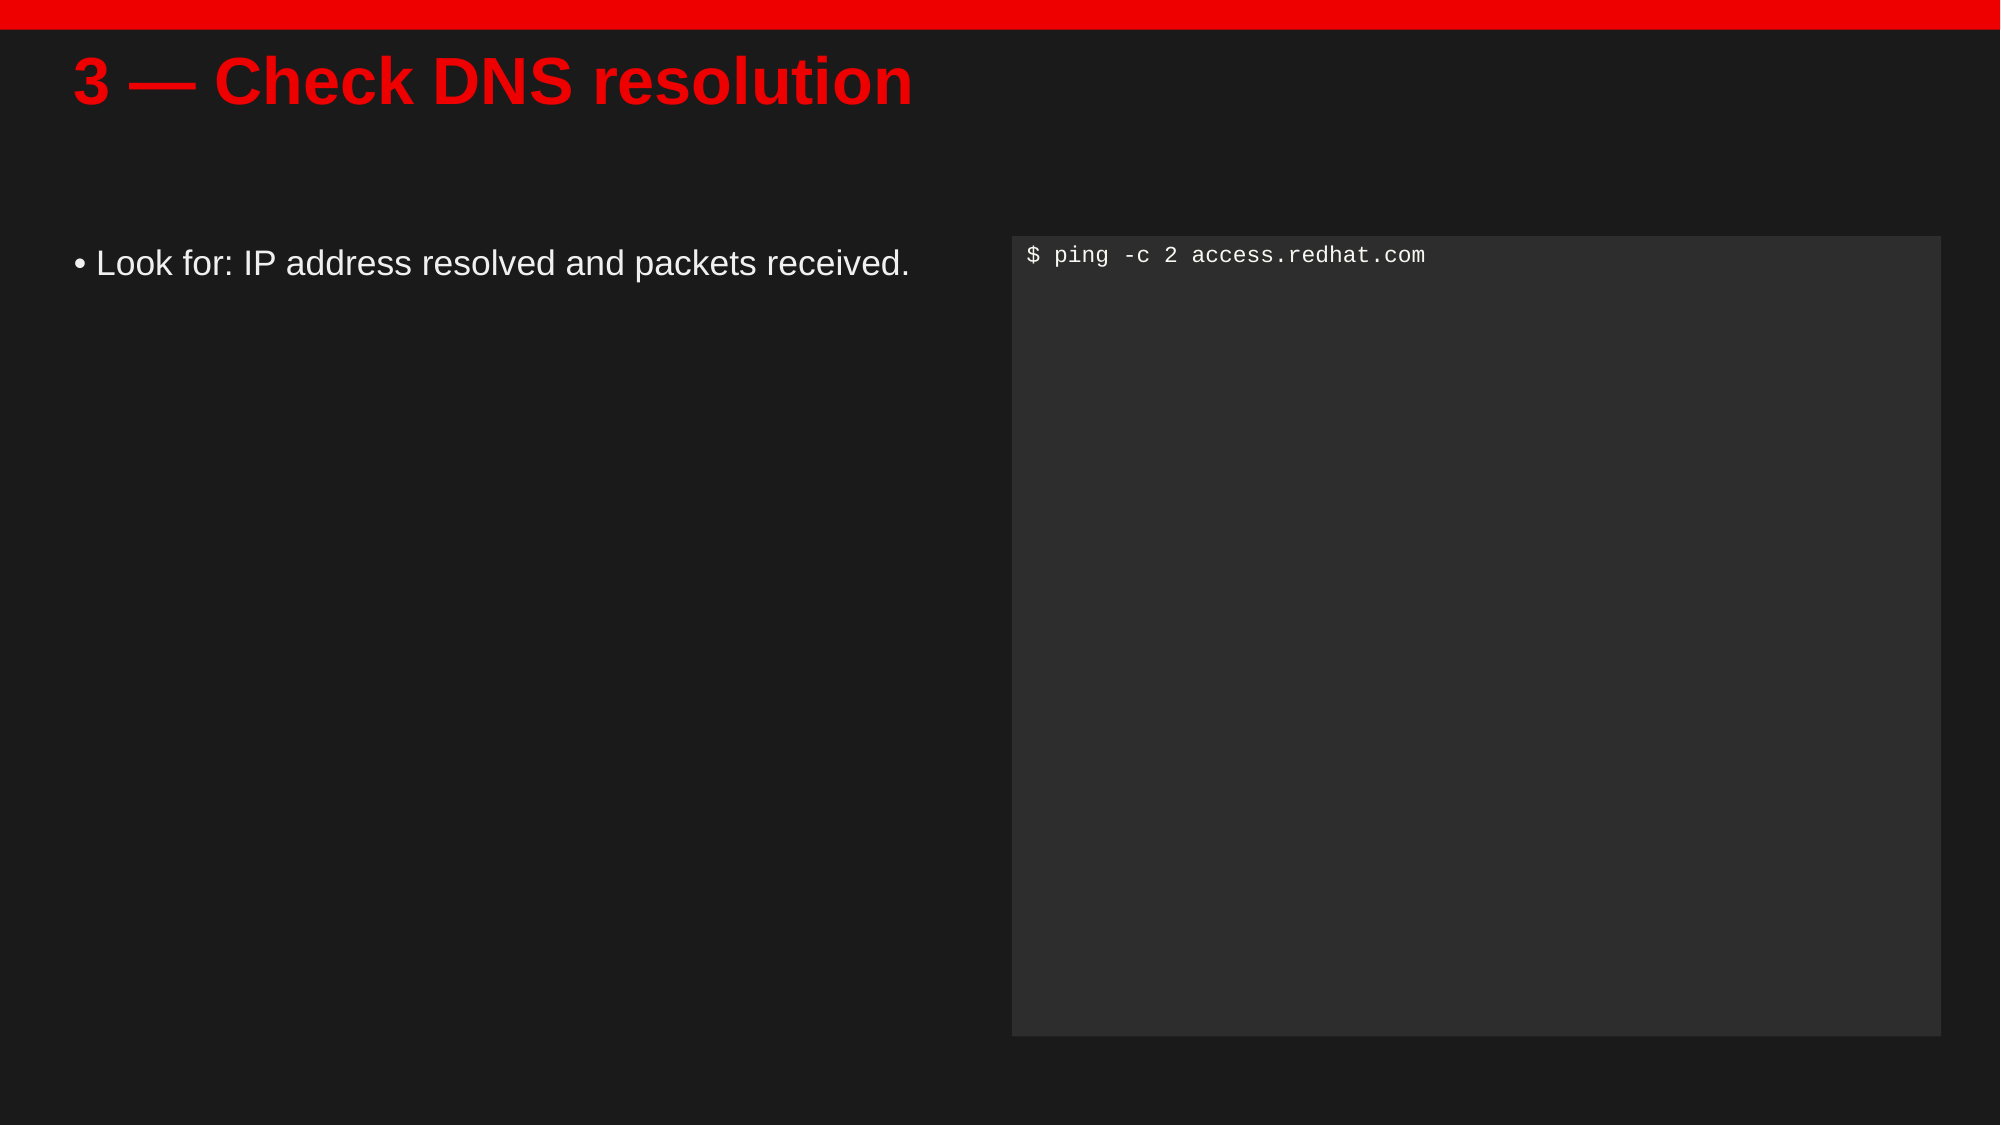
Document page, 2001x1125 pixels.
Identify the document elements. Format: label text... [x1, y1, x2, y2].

text_box $ ping -c 2 access.redhat.com [1011, 236, 1942, 1037]
text_box • Look for: IP address resolved and packets received. [59, 236, 989, 1037]
text_box [0, 0, 2001, 30]
text_box 3 — Check DNS resolution [59, 36, 1942, 208]
